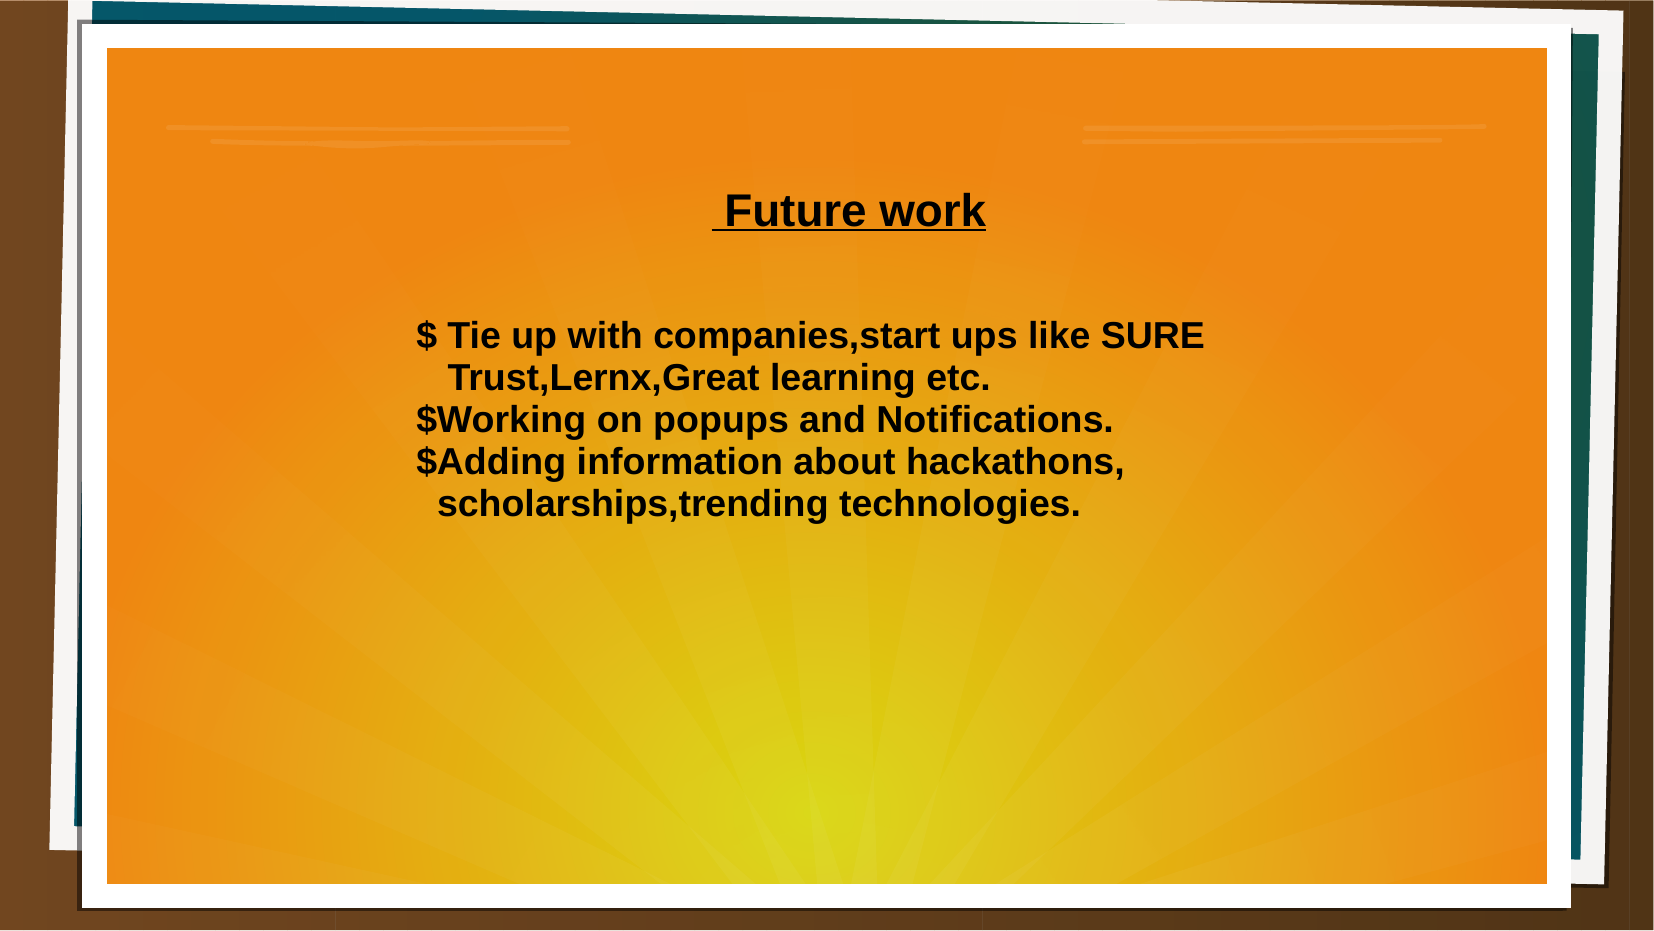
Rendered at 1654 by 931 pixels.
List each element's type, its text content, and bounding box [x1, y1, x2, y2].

text_box $ Tie up with companies,start ups like SURE Trust,Lernx,Great learning etc. $Working on popups and Notifications. $Adding information about hackathons, scholarships,trending technologies. [401, 306, 1288, 532]
text_box Future work [602, 177, 1063, 244]
